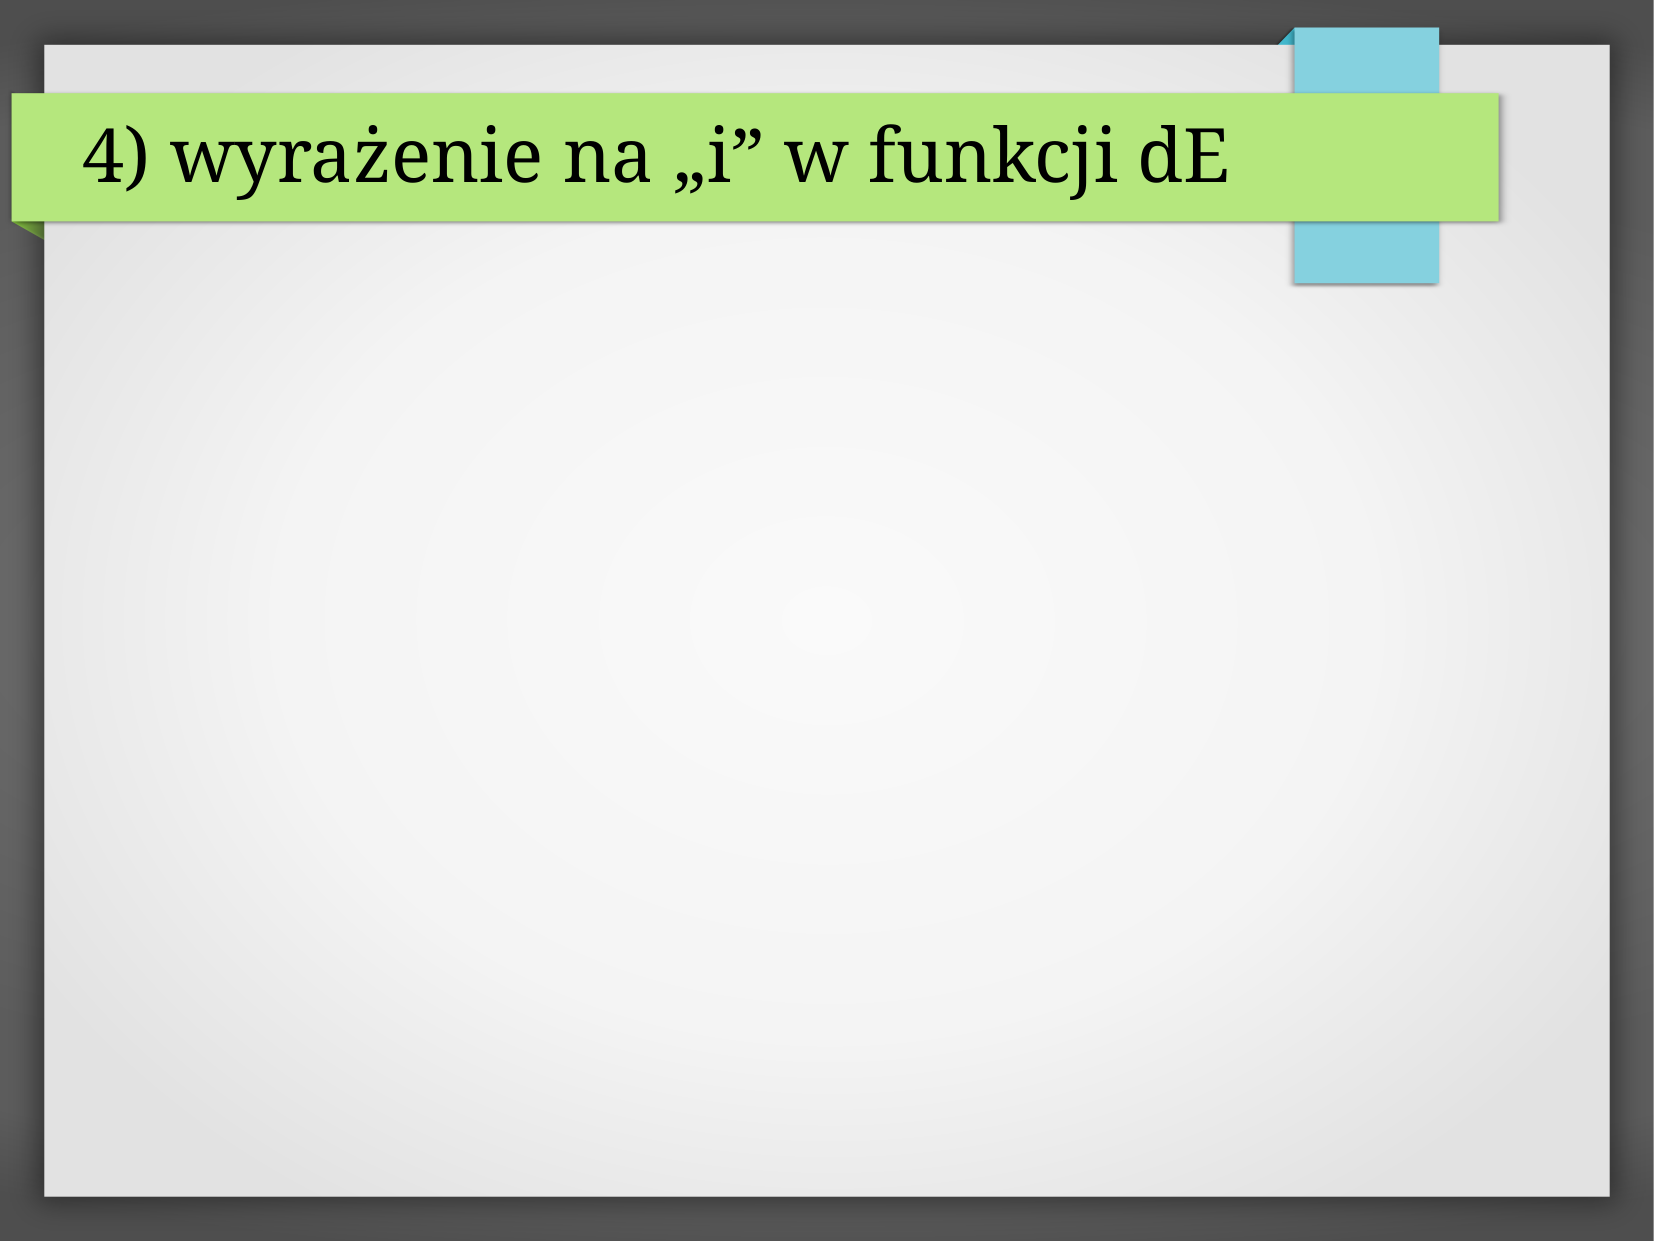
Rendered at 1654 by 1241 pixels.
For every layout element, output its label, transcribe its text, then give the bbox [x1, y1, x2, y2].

title 4) wyrażenie na „i” w funkcji dE [82, 94, 1264, 213]
picture [0, 0, 1654, 1241]
